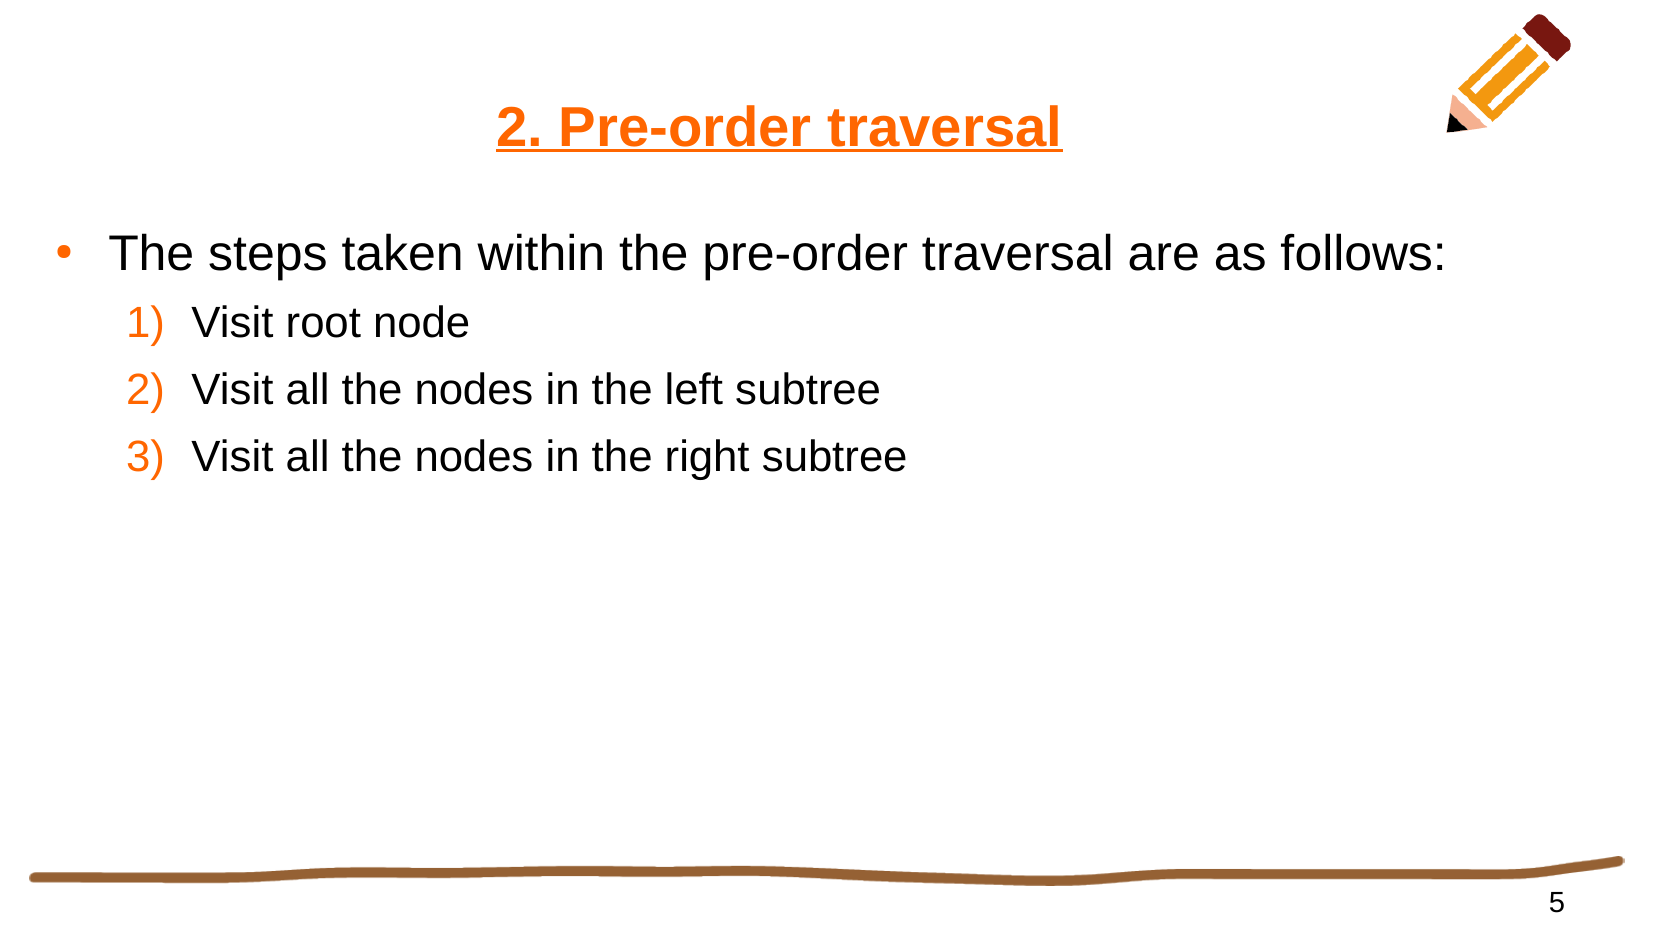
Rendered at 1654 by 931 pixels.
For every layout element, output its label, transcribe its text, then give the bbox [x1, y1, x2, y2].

picture [29, 856, 1625, 886]
title 2. Pre-order traversal [29, 75, 1388, 179]
list The steps taken within the pre-order traversal are as follows: Visit root node Visit all the nodes in the left subtree Visit all the nodes in the right subtree [37, 225, 1576, 526]
picture [1446, 14, 1571, 133]
